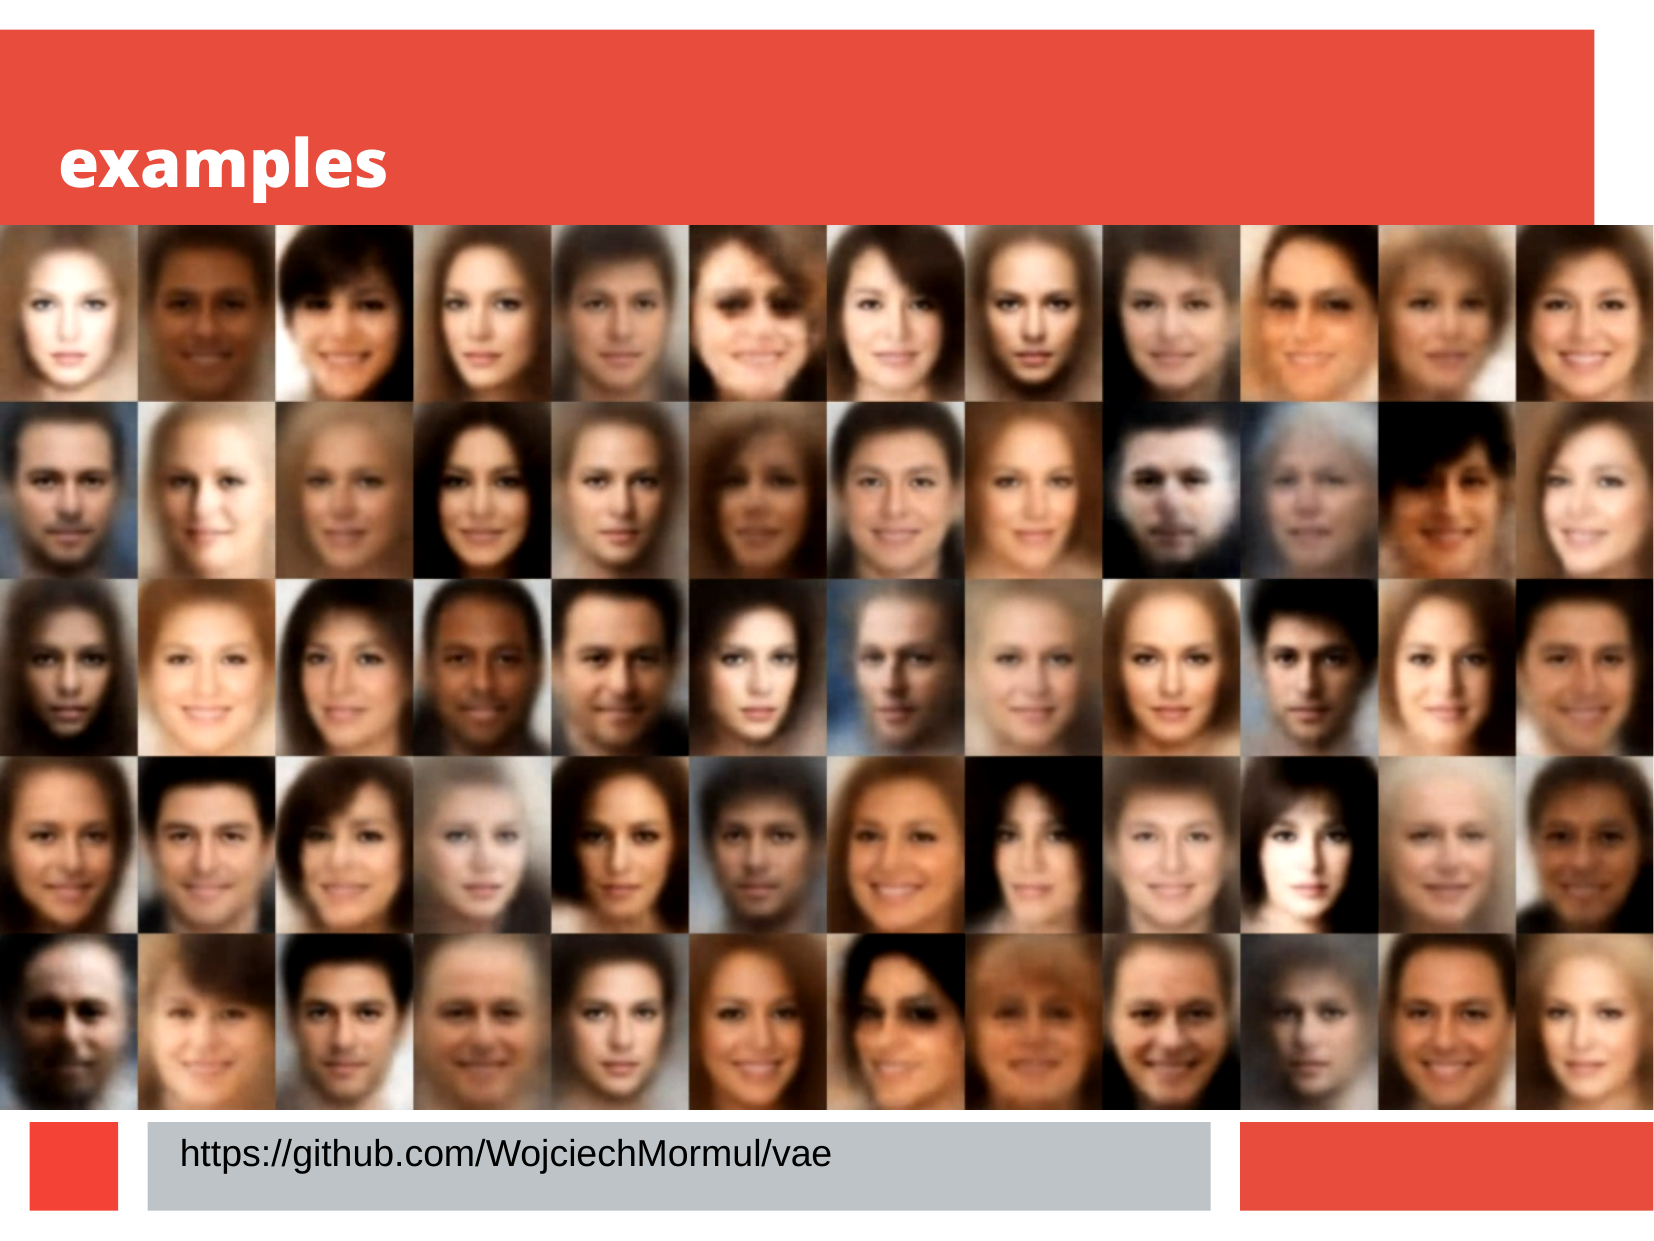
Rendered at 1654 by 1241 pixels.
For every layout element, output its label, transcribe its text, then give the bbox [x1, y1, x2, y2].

title examples [59, 59, 1595, 207]
picture [0, 225, 1654, 1111]
text_box https://github.com/WojciechMormul/vae [165, 1125, 1216, 1182]
